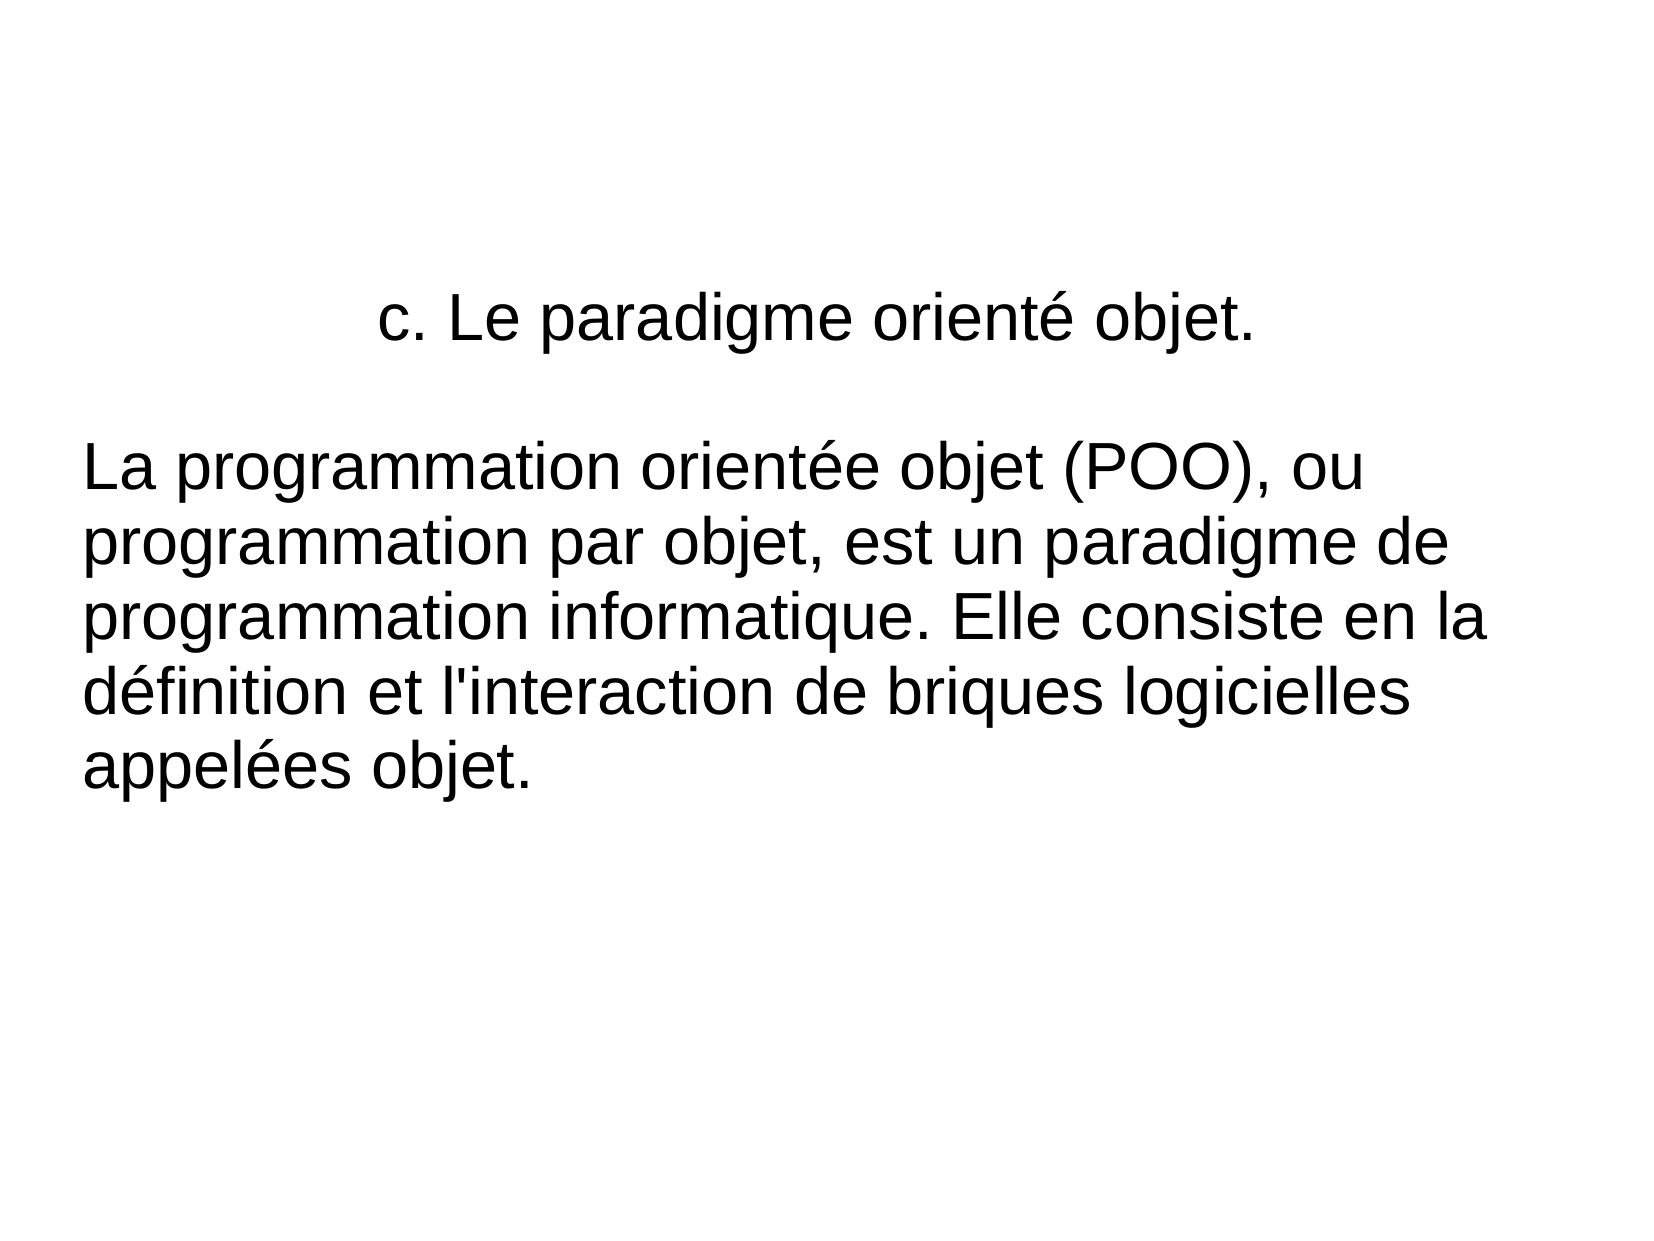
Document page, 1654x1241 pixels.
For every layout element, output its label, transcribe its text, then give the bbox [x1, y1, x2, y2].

subtitle c. Le paradigme orienté objet. La programmation orientée objet (POO), ou programmation par objet, est un paradigme de programmation informatique. Elle consiste en la définition et l'interaction de briques logicielles appelées objet. [82, 49, 1571, 1109]
